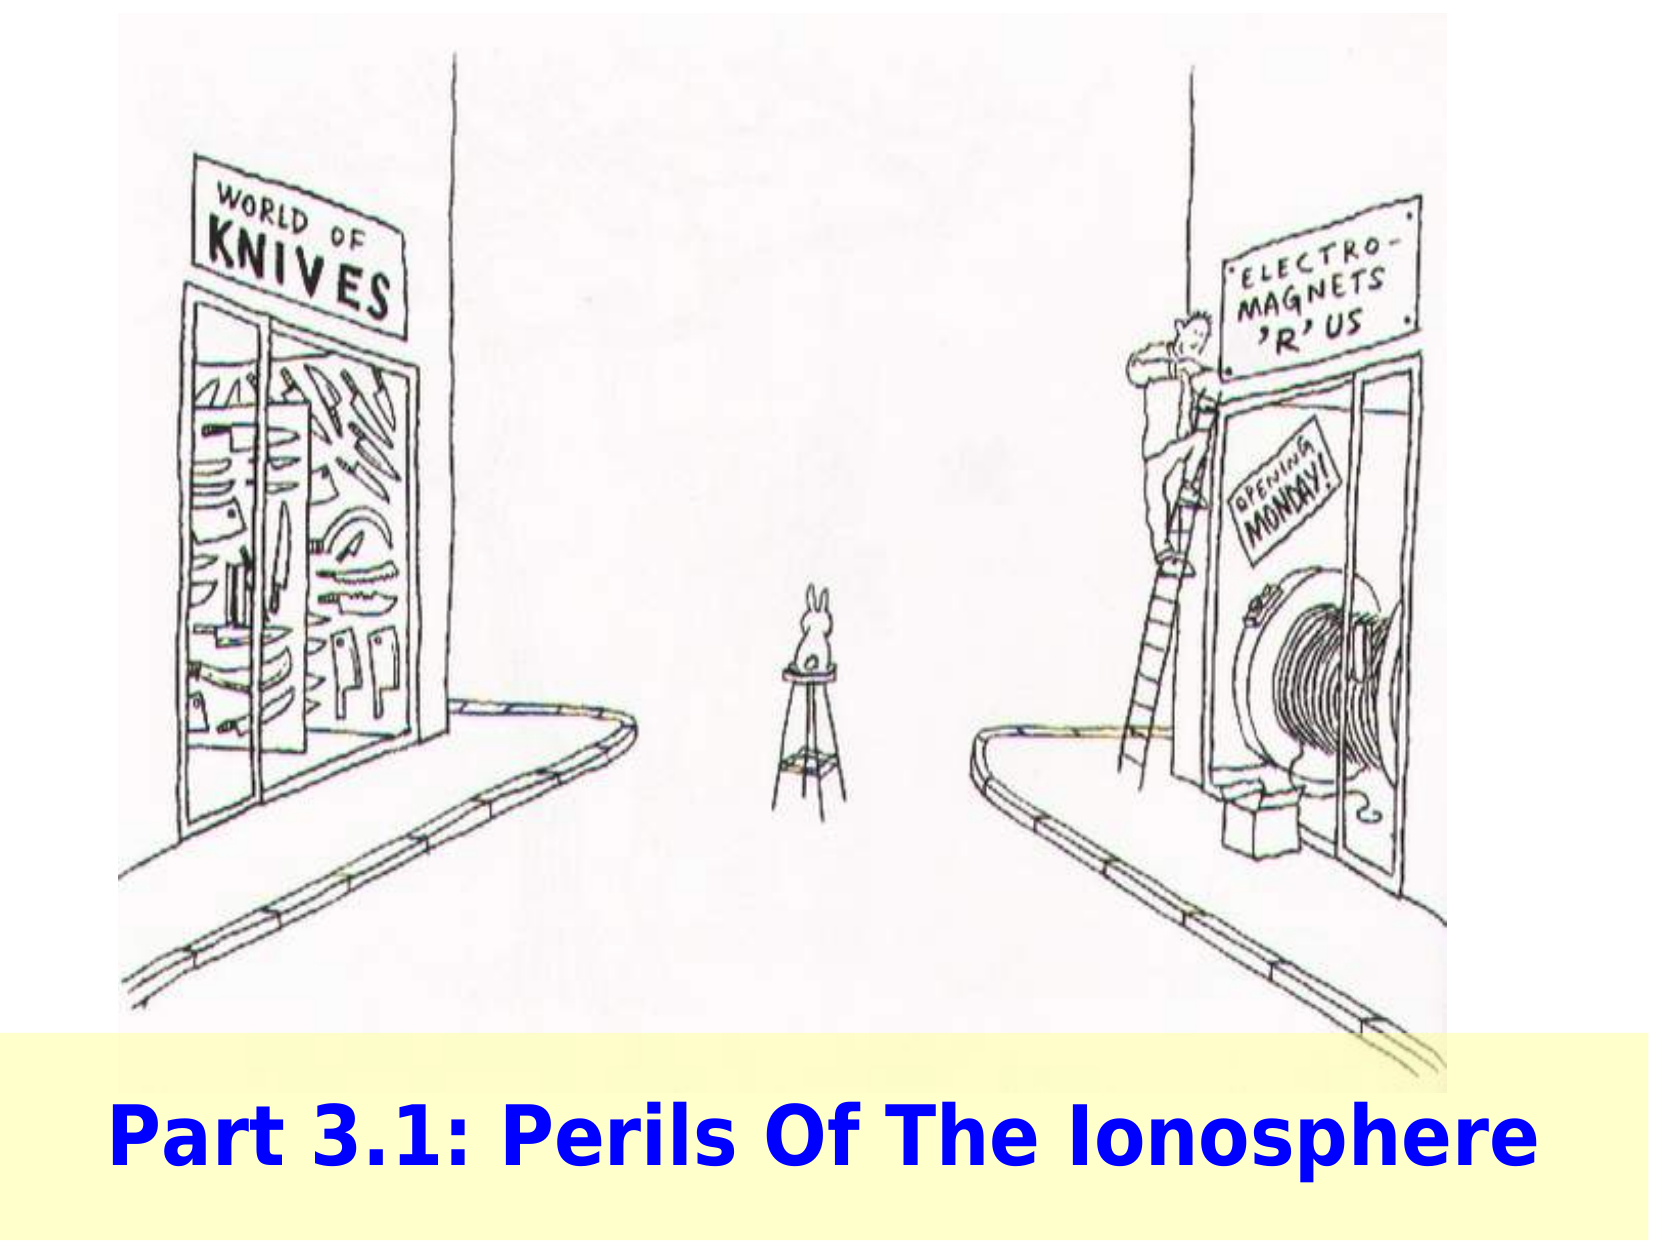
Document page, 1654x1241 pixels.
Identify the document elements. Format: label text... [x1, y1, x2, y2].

title Part 3.1: Perils Of The Ionosphere [0, 1032, 1649, 1241]
picture [118, 13, 1447, 1032]
